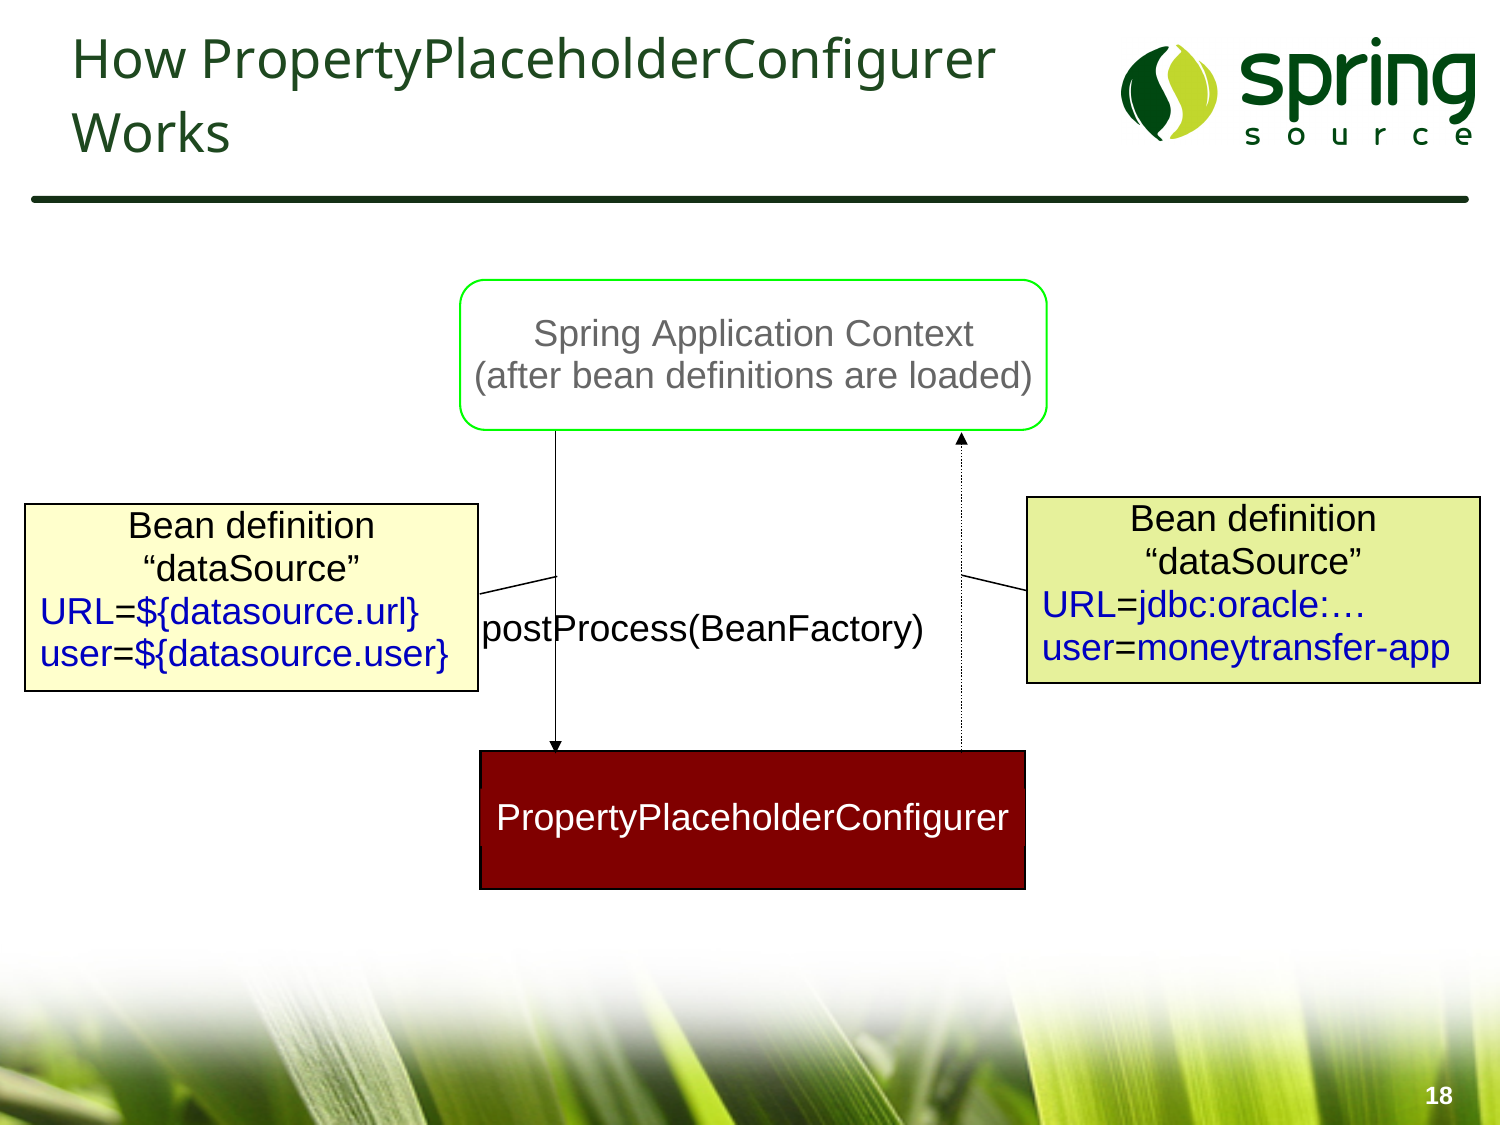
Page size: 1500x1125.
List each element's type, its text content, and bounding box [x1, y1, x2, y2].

text_box Bean definition “dataSource” URL=jdbc:oracle:… user=moneytransfer-app [1027, 497, 1480, 683]
text_box [480, 751, 1025, 788]
picture [0, 944, 1500, 1125]
text_box Bean definition “dataSource” URL=${datasource.url} user=${datasource.user} [24, 503, 478, 692]
text_box PropertyPlaceholderConfigurer [480, 788, 1025, 846]
picture [1121, 37, 1475, 145]
text_box postProcess(BeanFactory) [556, 599, 940, 657]
text_box [480, 846, 1025, 889]
text_box postProcess(BeanFactory) [478, 599, 555, 657]
title How PropertyPlaceholderConfigurer Works [56, 13, 1089, 176]
text_box Spring Application Context (after bean definitions are loaded) [459, 304, 1049, 405]
